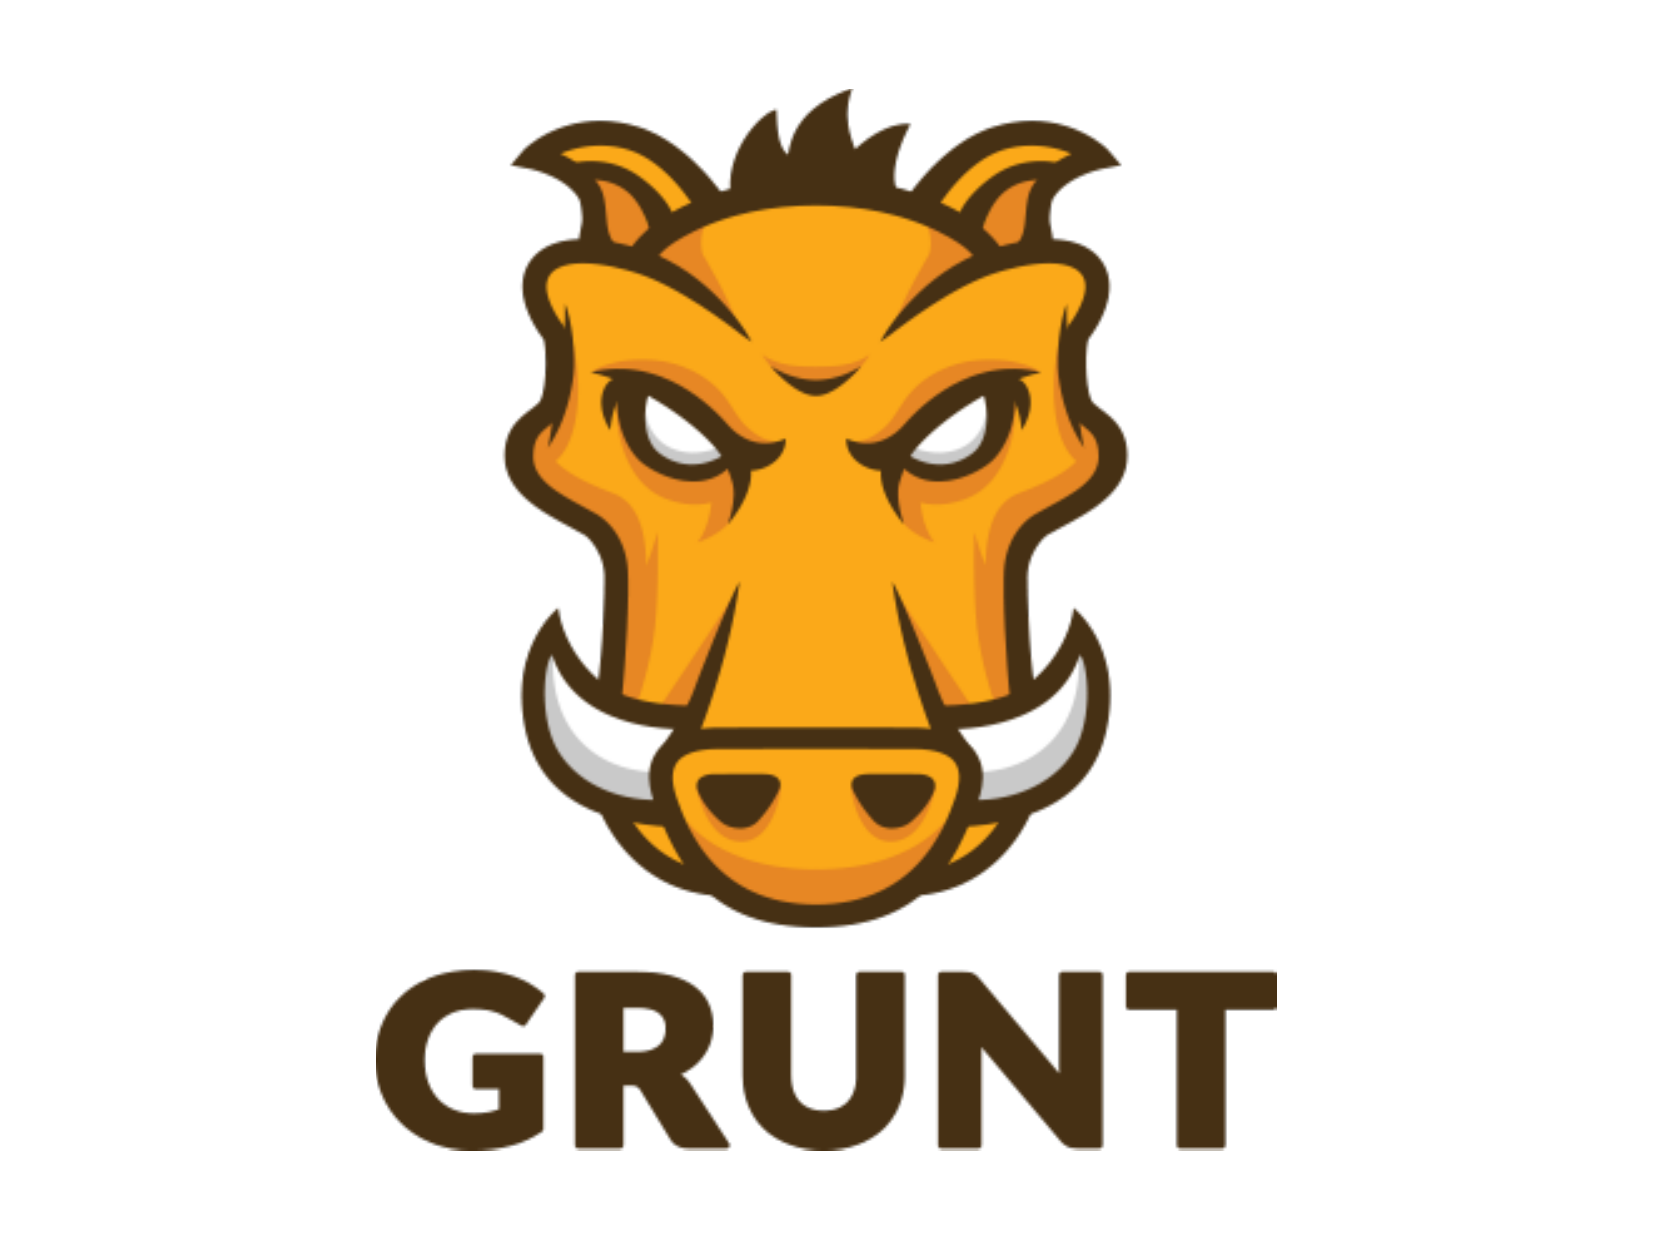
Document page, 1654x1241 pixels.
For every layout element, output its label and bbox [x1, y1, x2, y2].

picture [376, 89, 1277, 1151]
